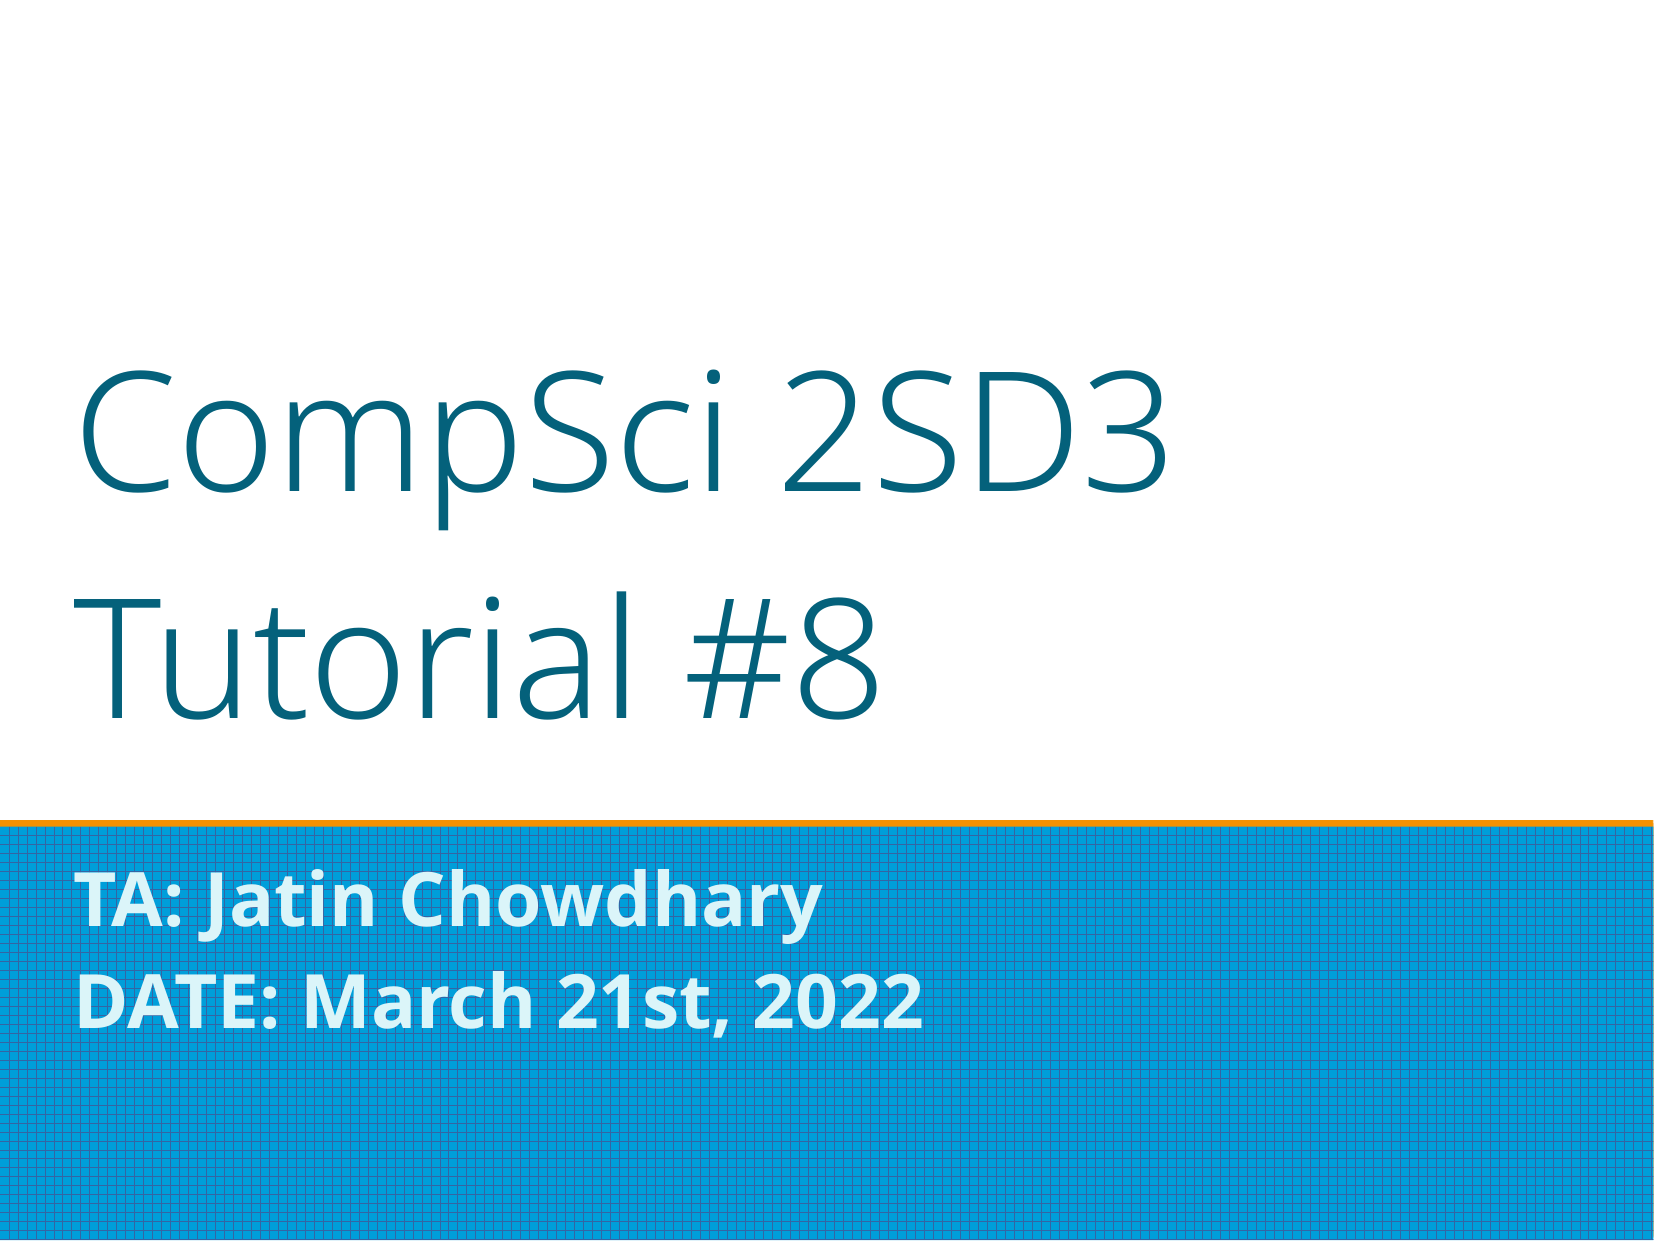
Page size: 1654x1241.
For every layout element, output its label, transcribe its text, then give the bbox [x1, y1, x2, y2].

subtitle TA: Jatin Chowdhary DATE: March 21st, 2022 [73, 846, 1551, 1103]
title CompSci 2SD3 Tutorial #8 [73, 59, 1551, 768]
